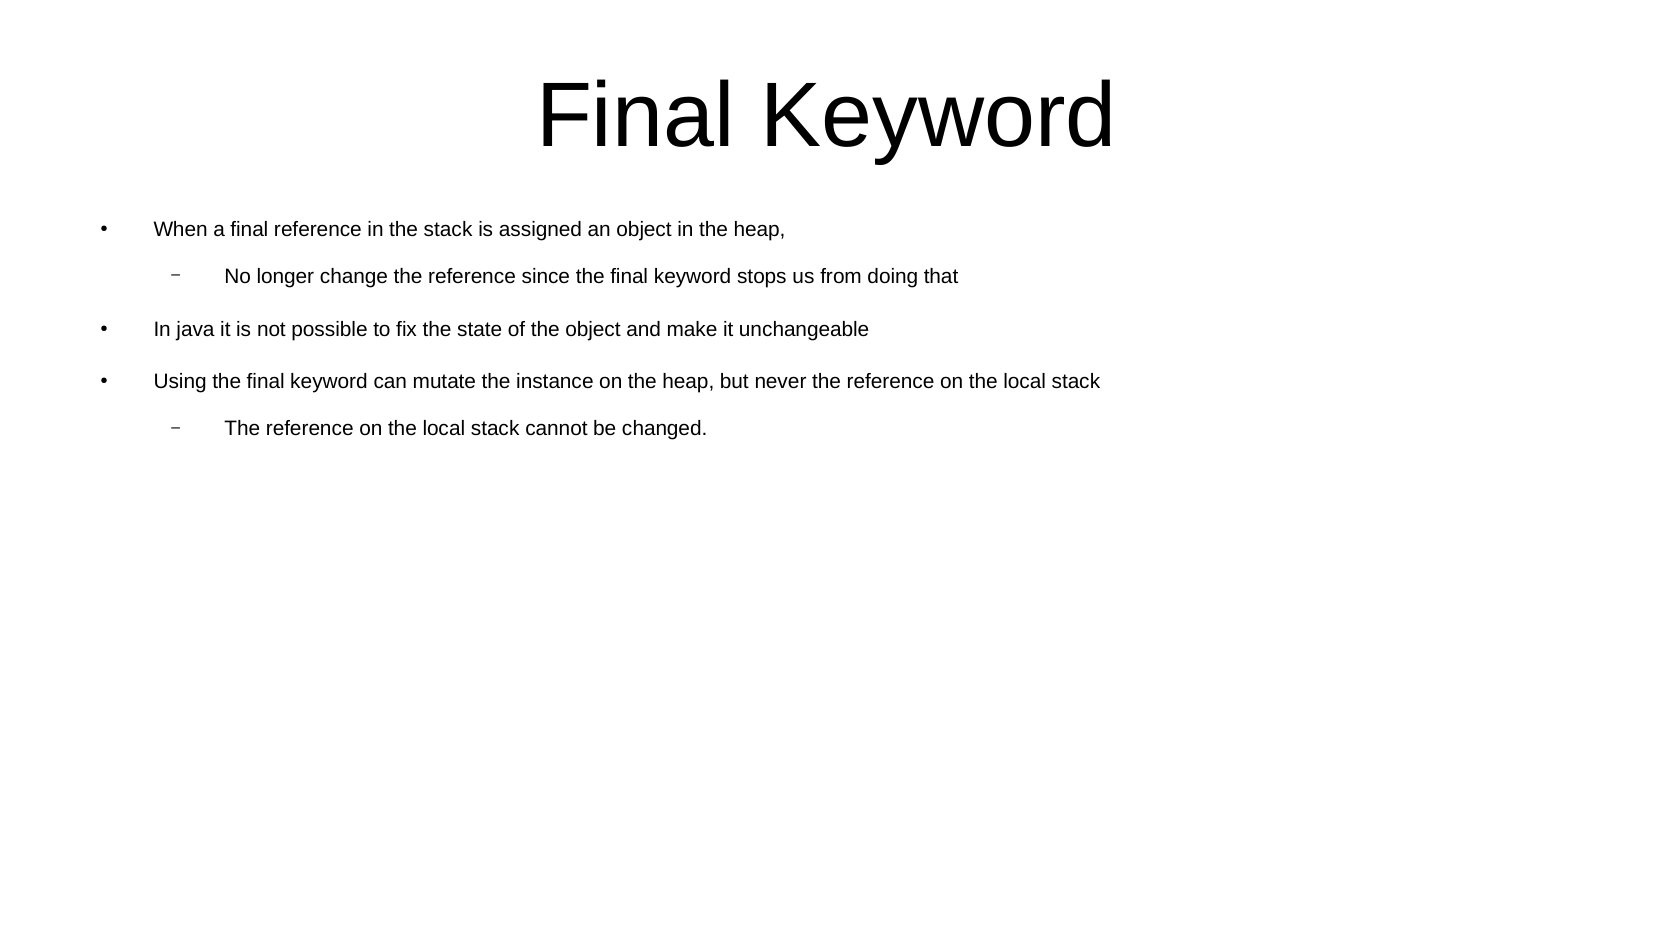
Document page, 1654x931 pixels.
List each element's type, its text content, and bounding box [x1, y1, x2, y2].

title Final Keyword [82, 37, 1571, 193]
list When a final reference in the stack is assigned an object in the heap, No longer change the reference since the final keyword stops us from doing that In java it is not possible to fix the state of the object and make it unchangeable Using the final keyword can mutate the instance on the heap, but never the reference on the local stack The reference on the local stack cannot be changed. [82, 217, 1621, 916]
